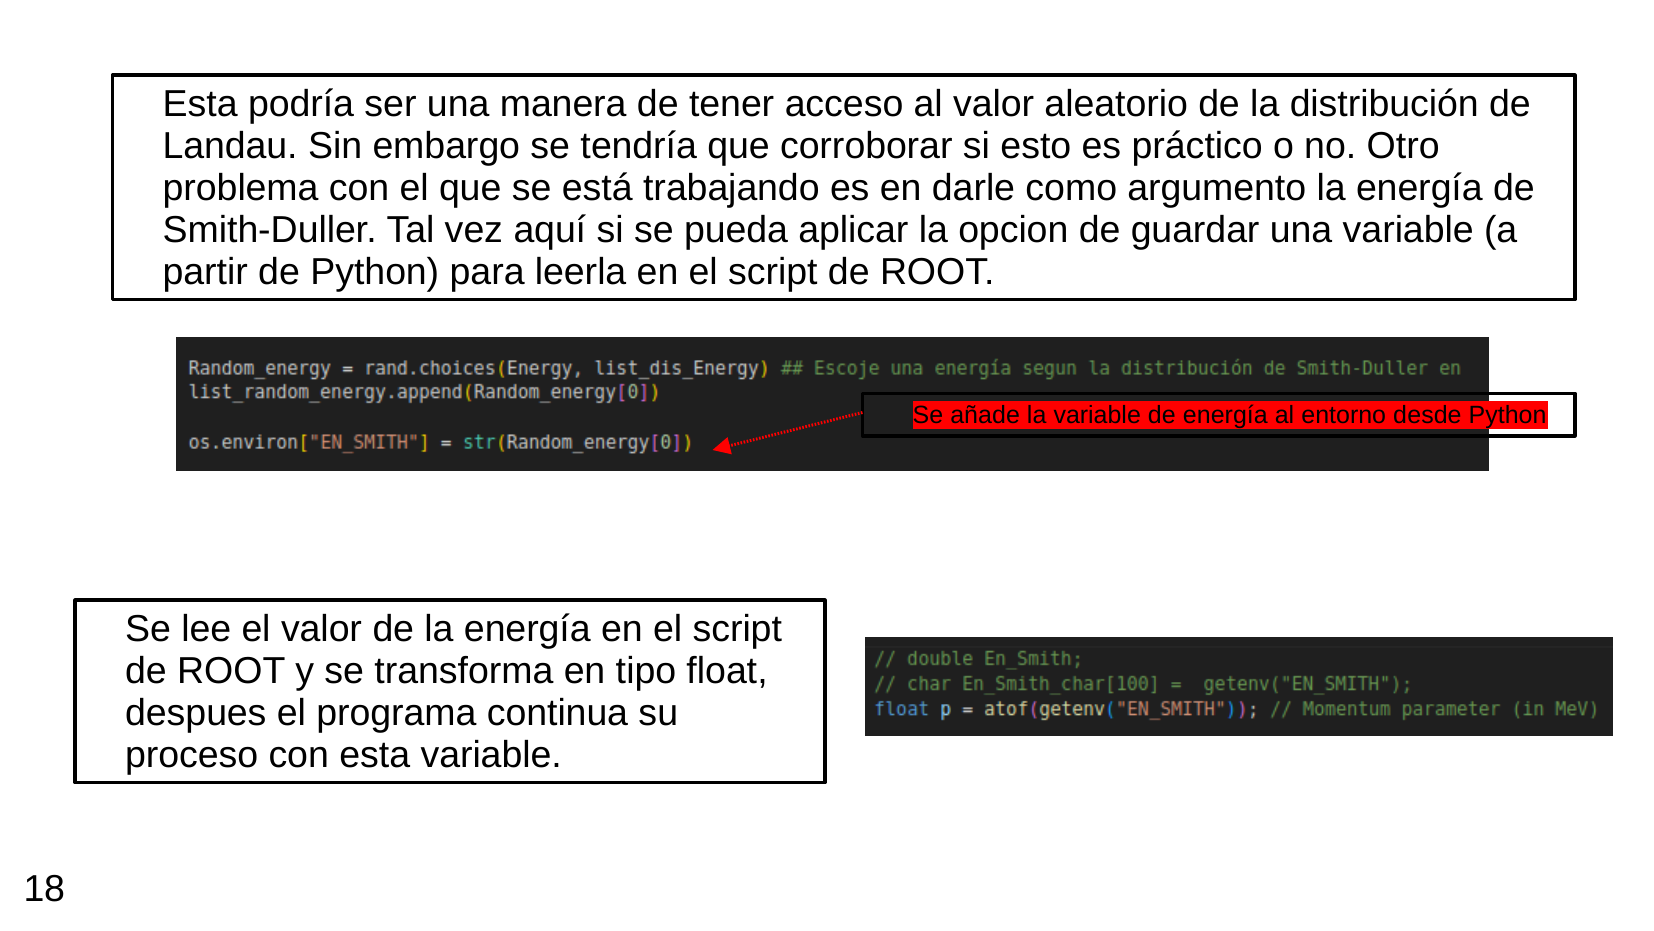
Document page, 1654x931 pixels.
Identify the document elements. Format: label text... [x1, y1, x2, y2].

picture [176, 337, 1489, 471]
text_box <number> [8, 860, 638, 931]
text_box Se añade la variable de energía al entorno desde Python [862, 393, 1576, 437]
text_box Esta podría ser una manera de tener acceso al valor aleatorio de la distribución de Landau. Sin embargo se tendría que corroborar si esto es práctico o no. Otro problema con el que se está trabajando es en darle como argumento la energía de Smith-Duller. Tal vez aquí si se pueda aplicar la opcion de guardar una variable (a partir de Python) para leerla en el script de ROOT. [112, 75, 1576, 300]
text_box Se lee el valor de la energía en el script de ROOT y se transforma en tipo float, despues el programa continua su proceso con esta variable. [75, 600, 826, 783]
picture [865, 637, 1613, 736]
